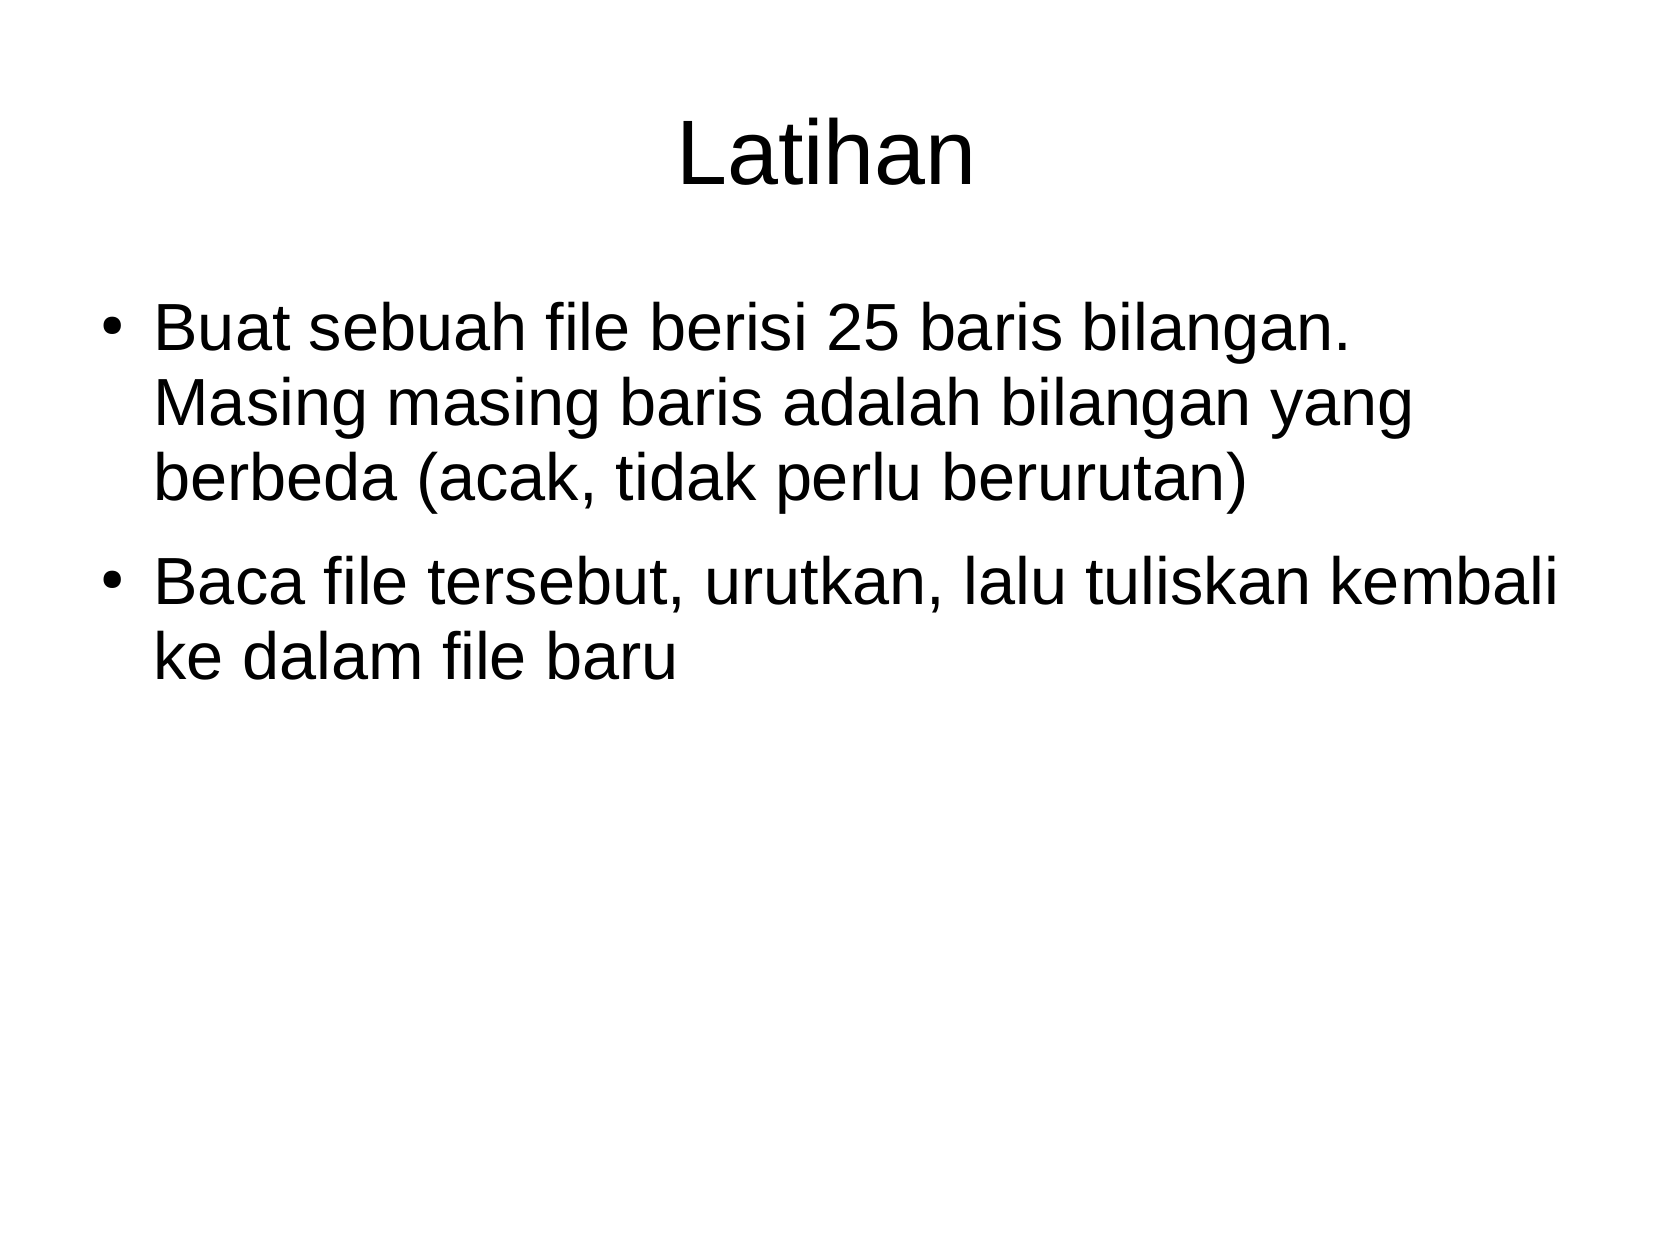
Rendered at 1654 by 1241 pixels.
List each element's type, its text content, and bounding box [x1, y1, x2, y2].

title Latihan [82, 49, 1571, 257]
list Buat sebuah file berisi 25 baris bilangan. Masing masing baris adalah bilangan yang berbeda (acak, tidak perlu berurutan) Baca file tersebut, urutkan, lalu tuliskan kembali ke dalam file baru [82, 290, 1571, 1010]
